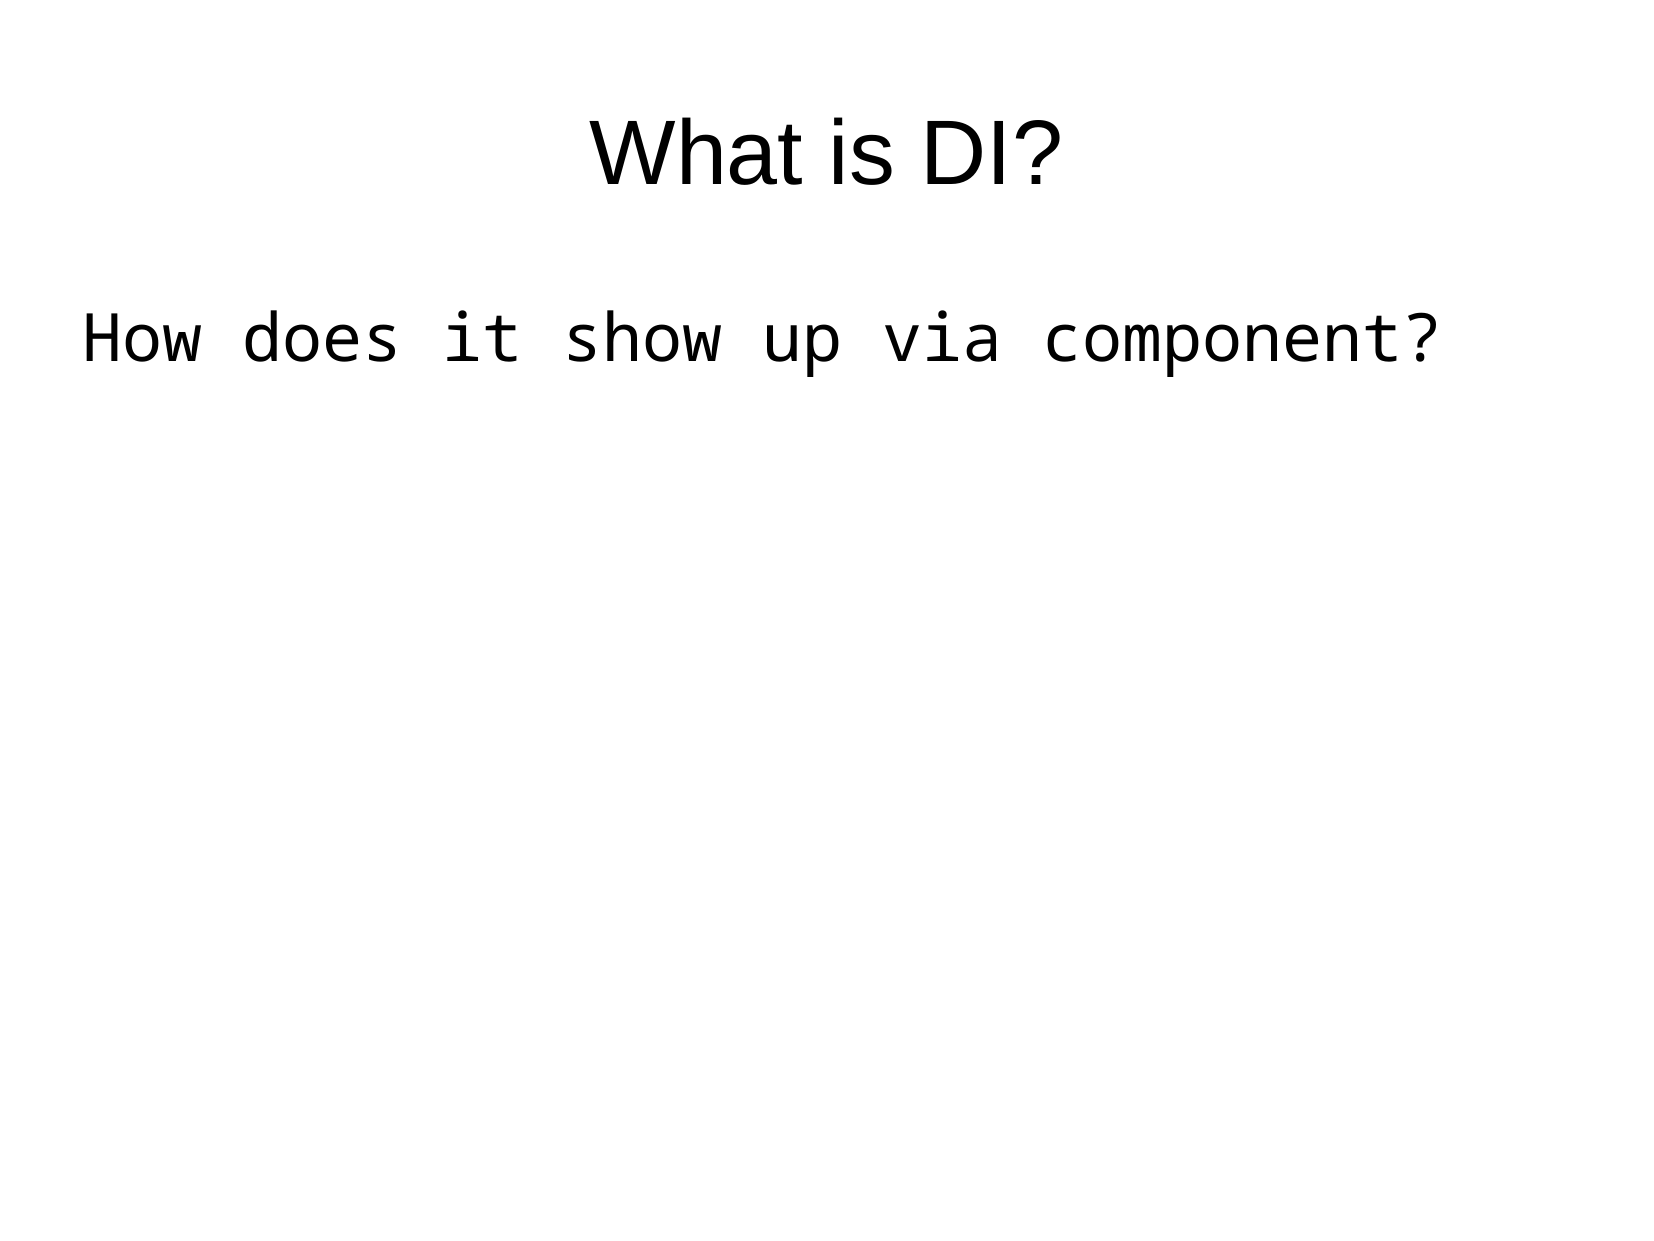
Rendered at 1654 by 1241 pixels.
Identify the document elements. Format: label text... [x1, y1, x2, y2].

title What is DI? [82, 49, 1571, 257]
list How does it show up via component? [82, 290, 1538, 1010]
